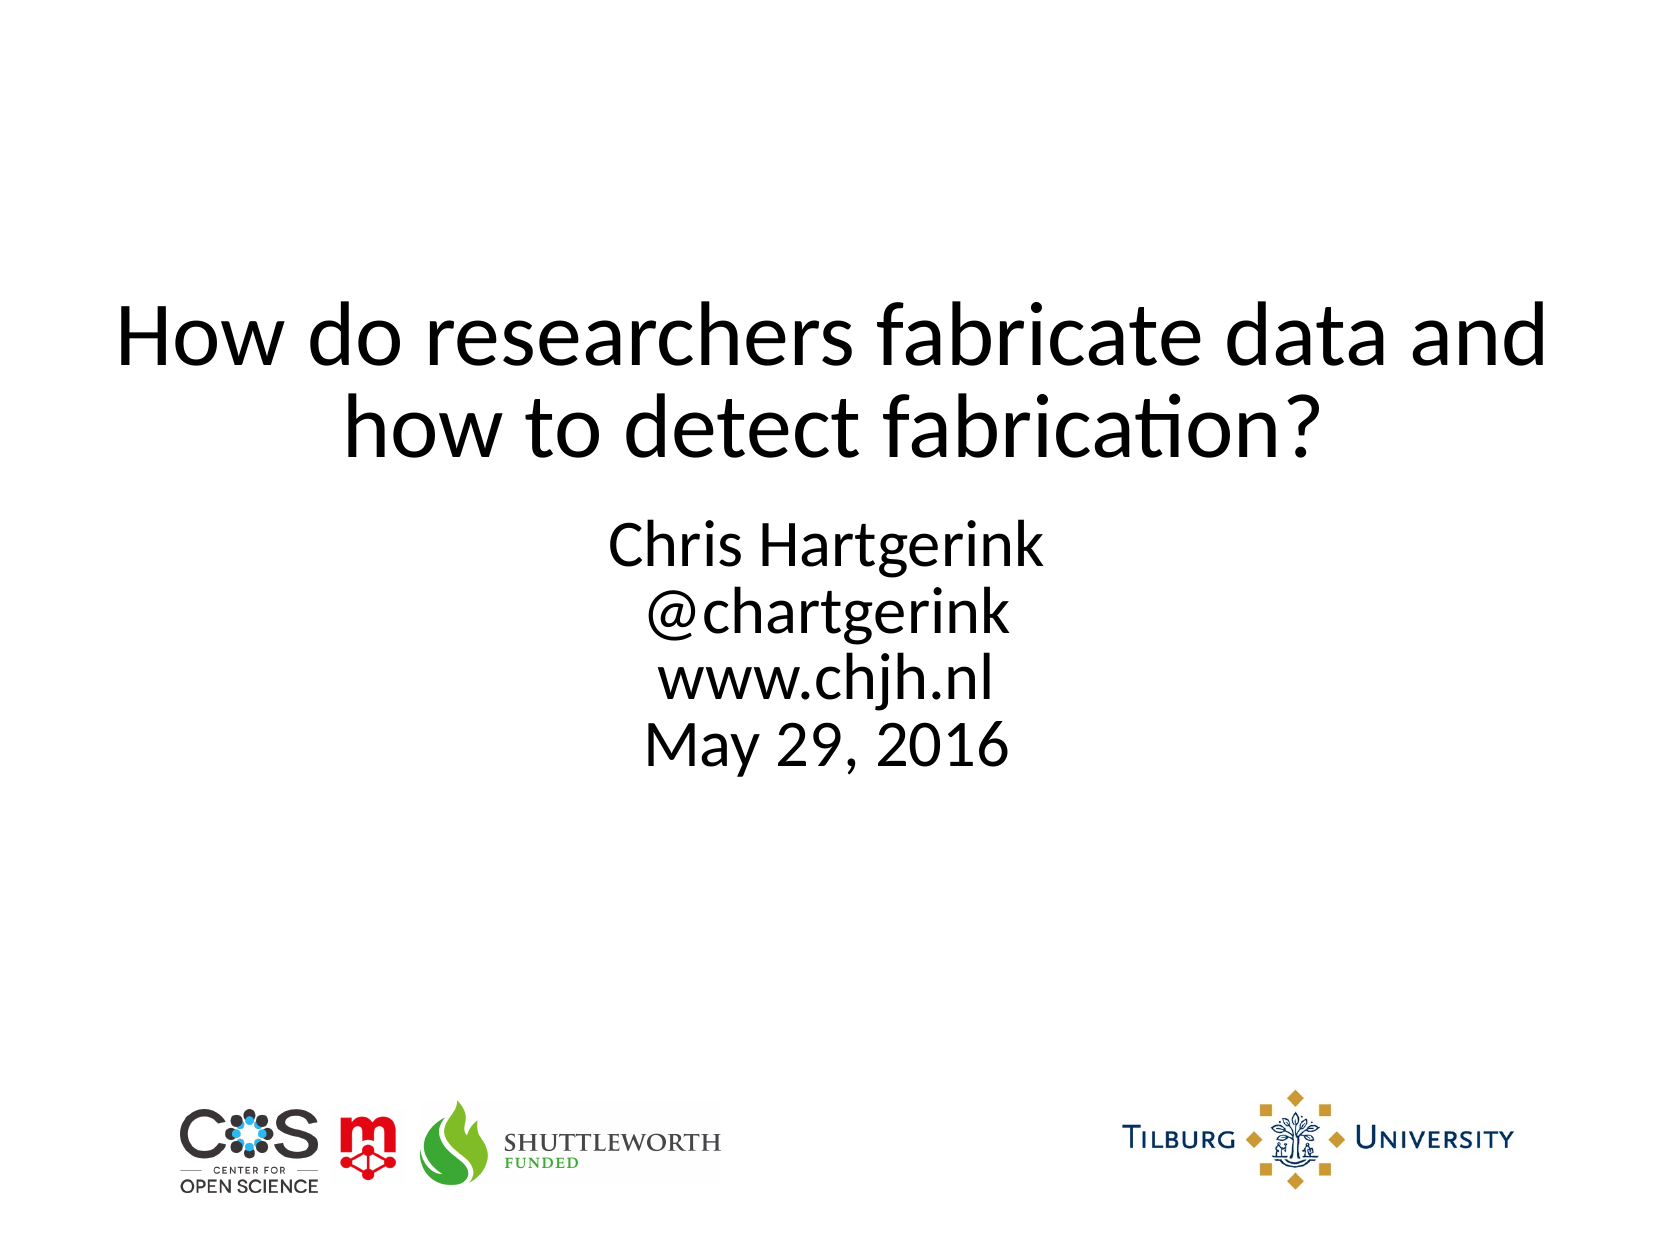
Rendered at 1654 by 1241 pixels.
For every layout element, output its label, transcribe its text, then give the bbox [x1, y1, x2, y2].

picture [180, 1109, 318, 1193]
picture [330, 1109, 406, 1186]
picture [420, 1100, 721, 1186]
subtitle Chris Hartgerink @chartgerink www.chjh.nl May 29, 2016 [82, 290, 1571, 1010]
title How do researchers fabricate data and how to detect fabrication? [90, 285, 1579, 493]
picture [1110, 1079, 1526, 1199]
